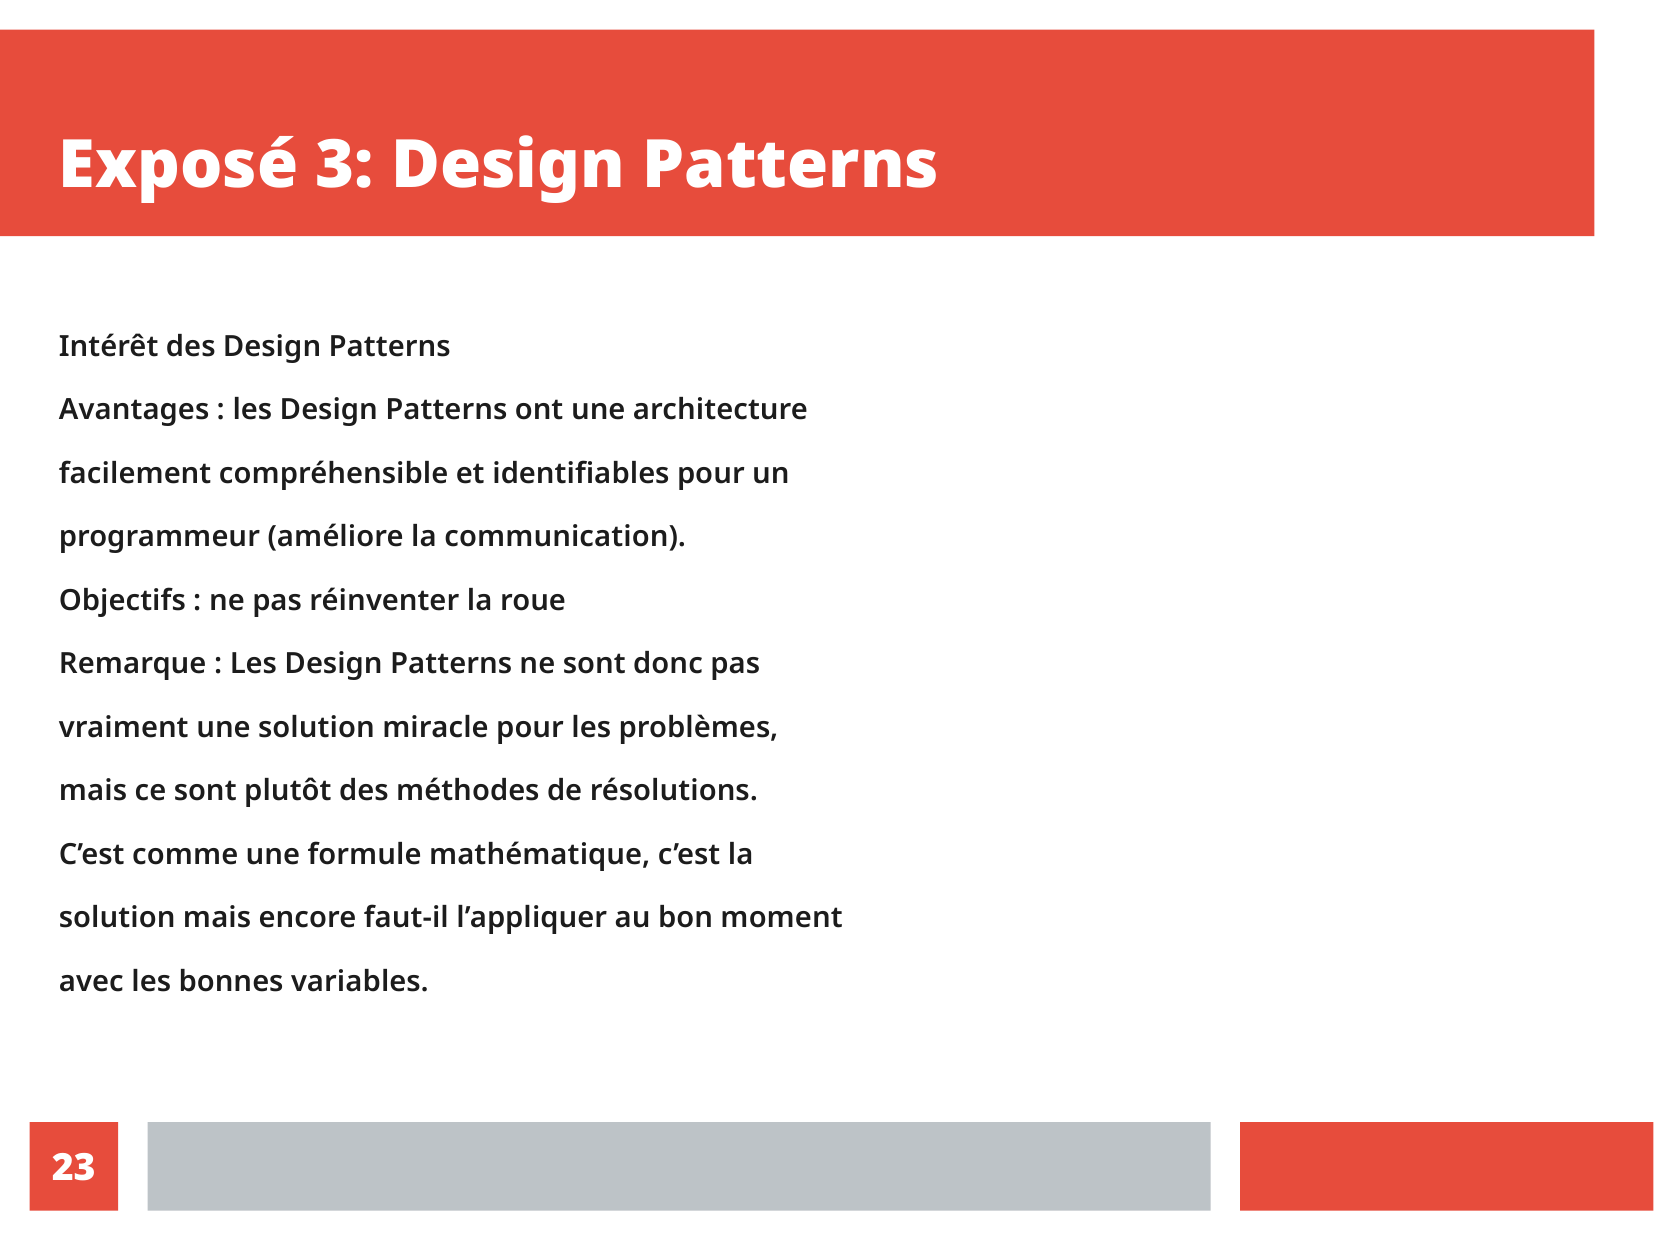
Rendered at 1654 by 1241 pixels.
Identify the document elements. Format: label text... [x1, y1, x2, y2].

title Exposé 3: Design Patterns [59, 59, 1595, 207]
list Intérêt des Design Patterns Avantages : les Design Patterns ont une architecture facilement compréhensible et identifiables pour un programmeur (améliore la communication). Objectifs : ne pas réinventer la roue Remarque : Les Design Patterns ne sont donc pas vraiment une solution miracle pour les problèmes, mais ce sont plutôt des méthodes de résolutions. C’est comme une formule mathématique, c’est la solution mais encore faut-il l’appliquer au bon moment avec les bonnes variables. [59, 324, 1565, 1093]
